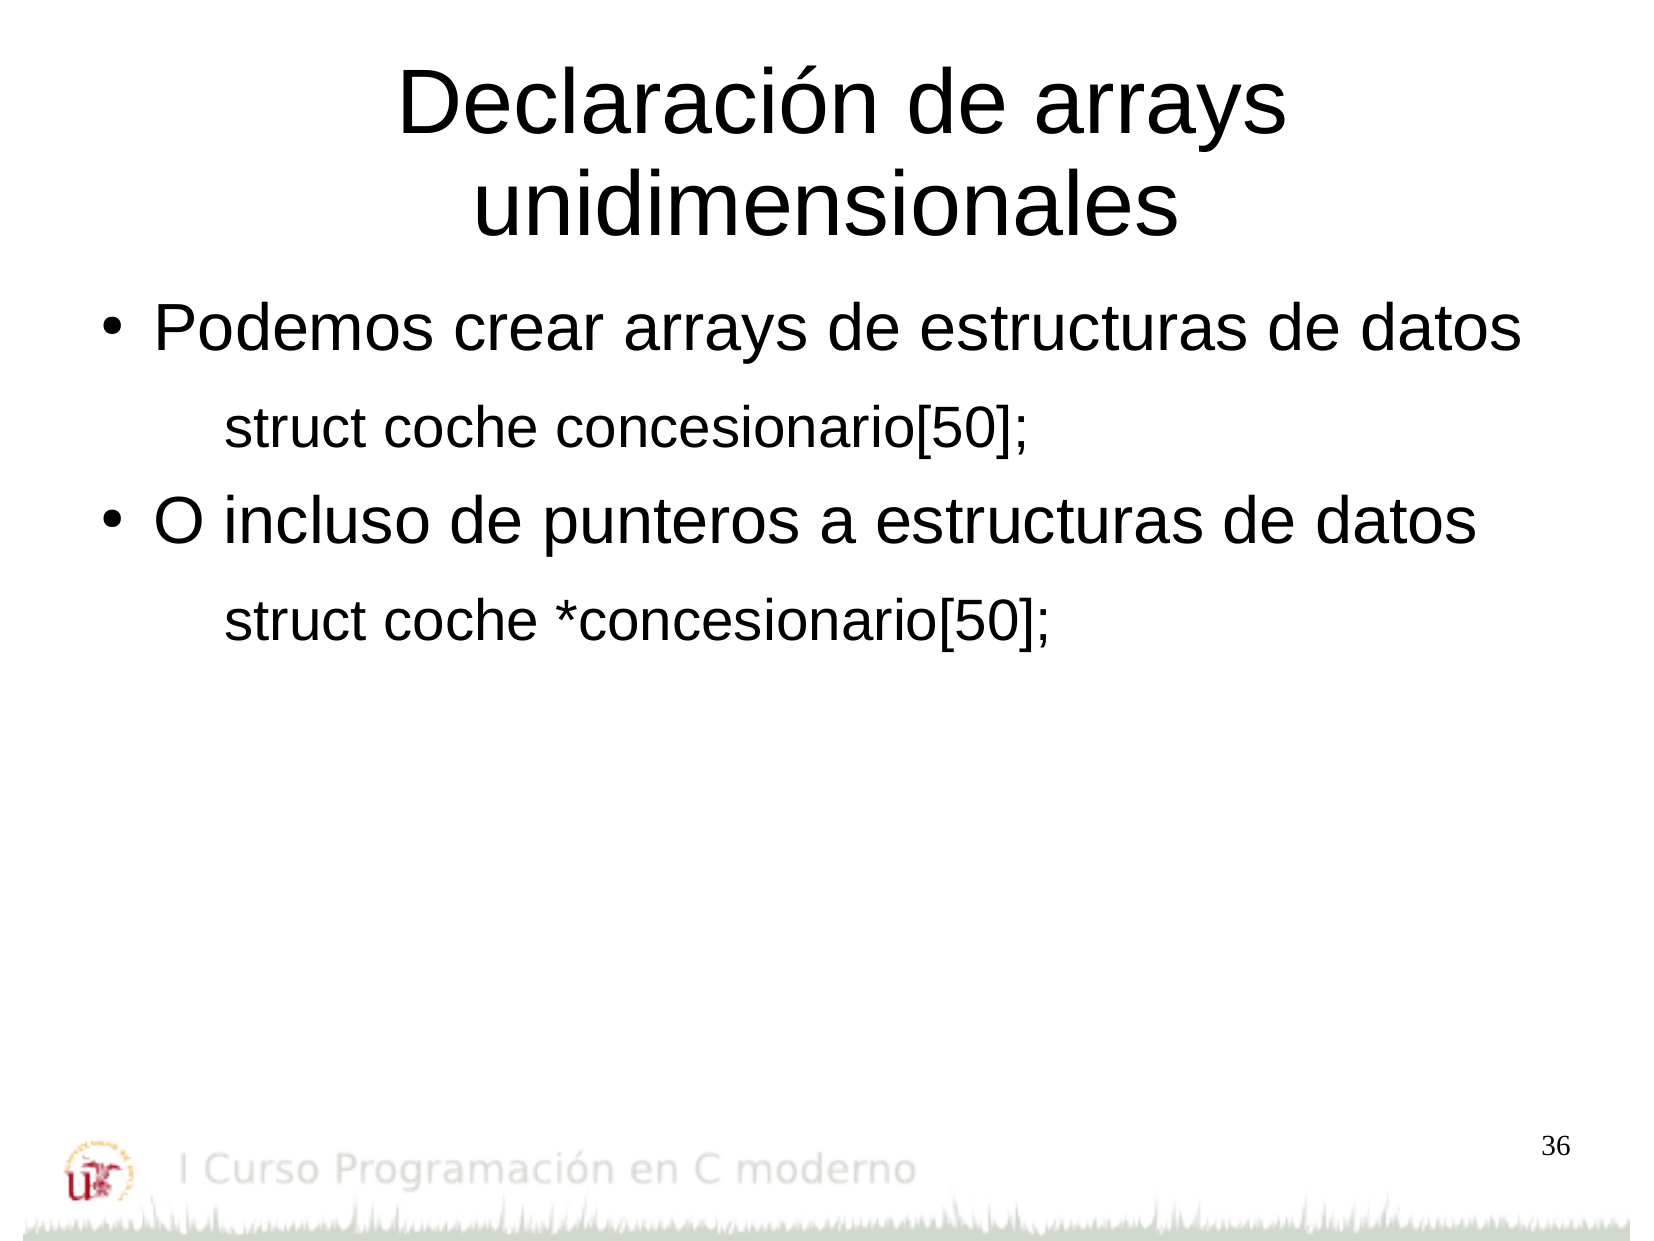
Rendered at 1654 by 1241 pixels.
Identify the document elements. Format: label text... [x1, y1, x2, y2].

list Podemos crear arrays de estructuras de datos struct coche concesionario[50]; O incluso de punteros a estructuras de datos struct coche *concesionario[50]; [82, 290, 1538, 1010]
picture [23, 1136, 1630, 1241]
title Declaración de arrays unidimensionales [82, 49, 1571, 257]
